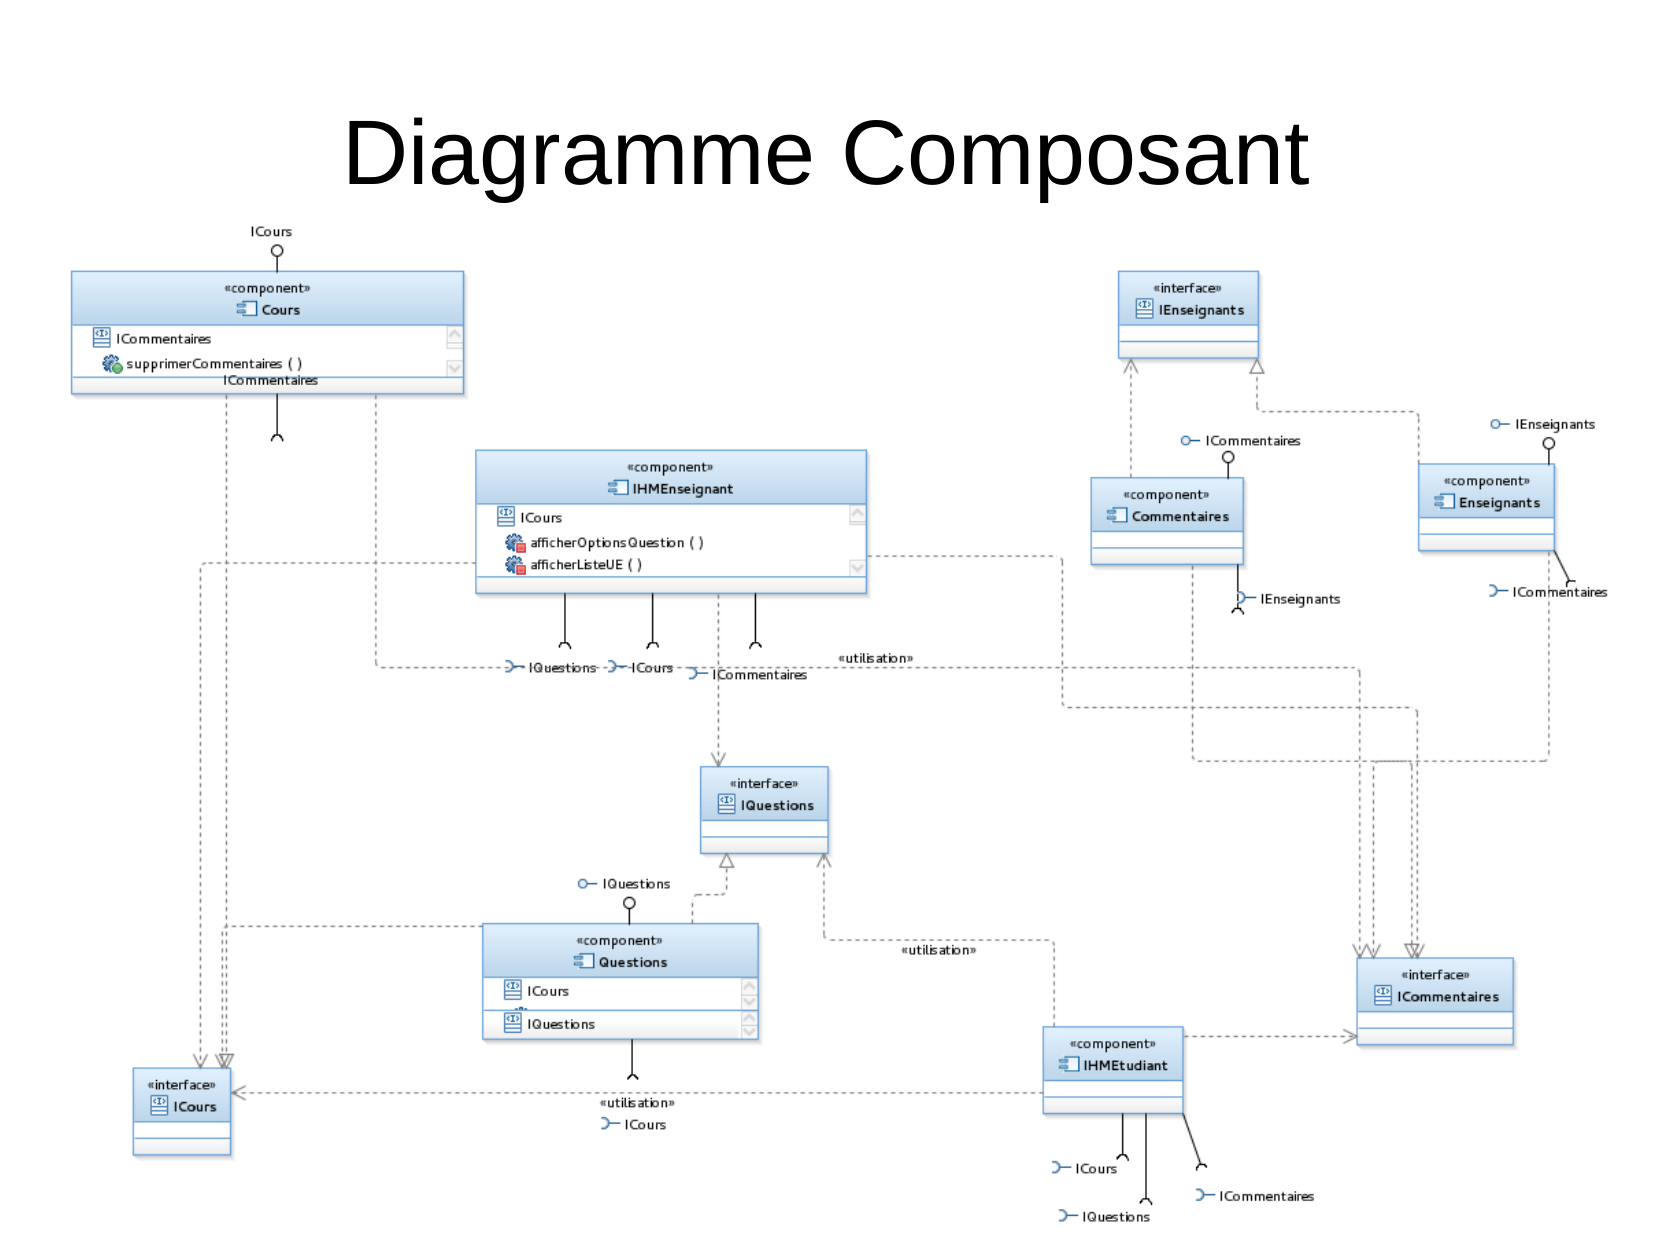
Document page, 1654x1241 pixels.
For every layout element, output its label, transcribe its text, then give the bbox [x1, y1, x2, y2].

picture [30, 224, 1621, 1241]
title Diagramme Composant [82, 49, 1571, 224]
